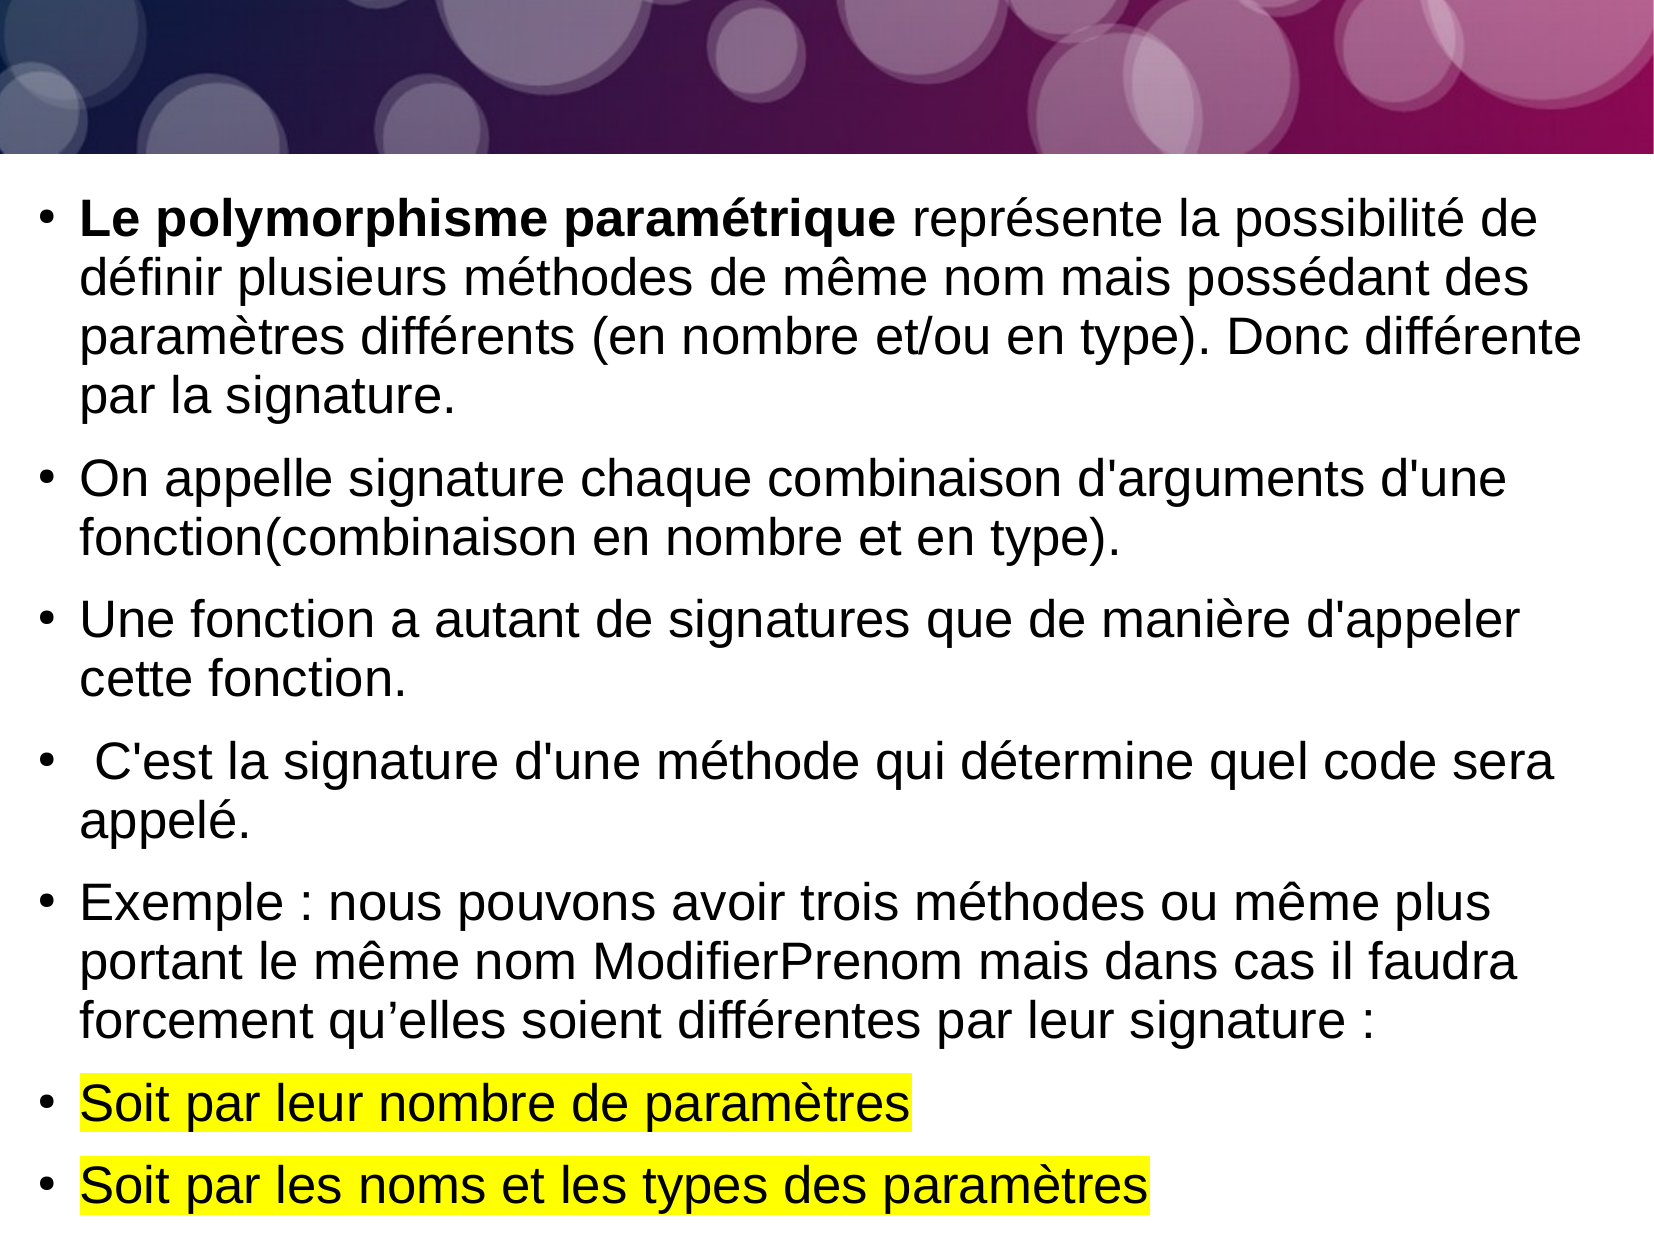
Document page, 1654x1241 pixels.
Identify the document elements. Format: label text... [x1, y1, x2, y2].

list Le polymorphisme paramétrique représente la possibilité de définir plusieurs méthodes de même nom mais possédant des paramètres différents (en nombre et/ou en type). Donc différente par la signature. On appelle signature chaque combinaison d'arguments d'une fonction(combinaison en nombre et en type). Une fonction a autant de signatures que de manière d'appeler cette fonction. C'est la signature d'une méthode qui détermine quel code sera appelé. Exemple : nous pouvons avoir trois méthodes ou même plus portant le même nom ModifierPrenom mais dans cas il faudra forcement qu’elles soient différentes par leur signature : Soit par leur nombre de paramètres Soit par les noms et les types des paramètres [23, 188, 1607, 1217]
picture [0, 0, 1654, 154]
